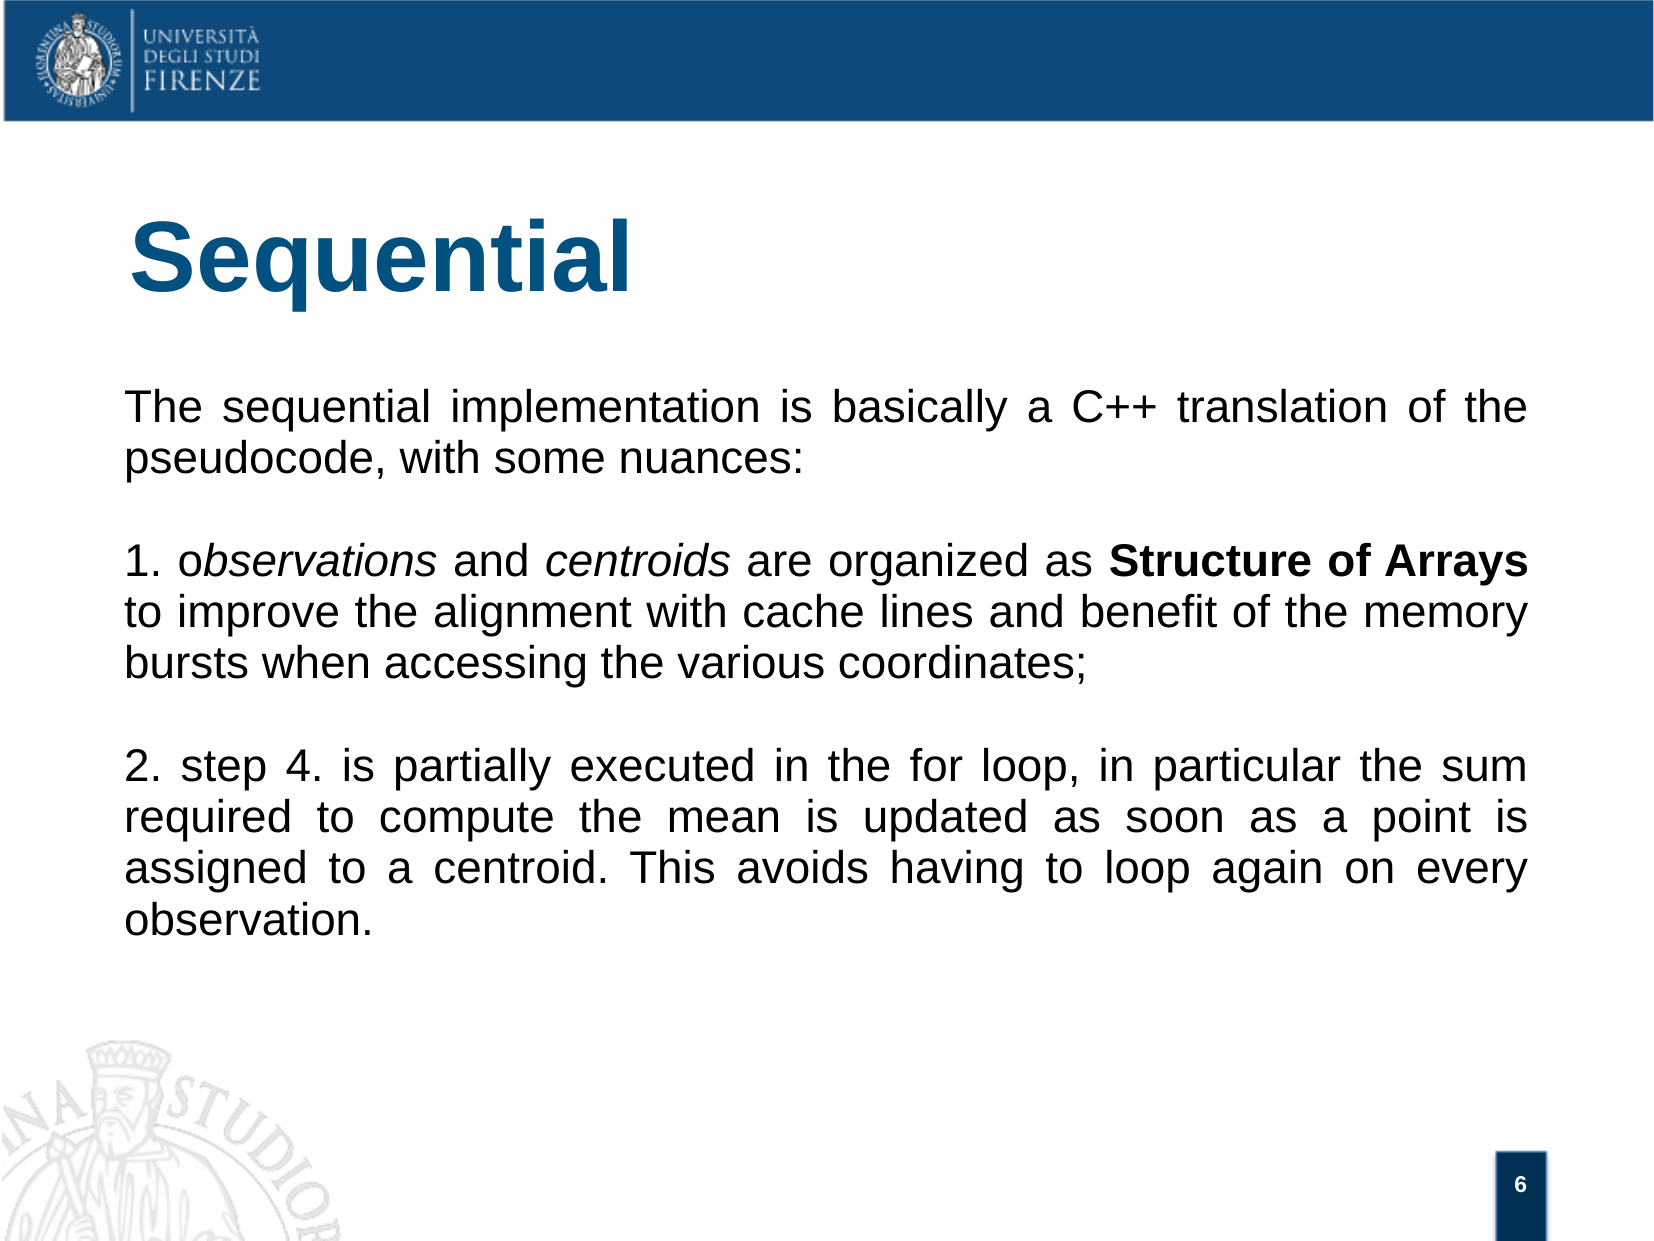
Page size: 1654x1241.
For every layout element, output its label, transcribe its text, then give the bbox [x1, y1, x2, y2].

picture [2, 0, 1654, 1241]
text_box Sequential [129, 134, 993, 323]
text_box 6 [1505, 1160, 1536, 1208]
text_box The sequential implementation is basically a C++ translation of the pseudocode, with some nuances: observations and centroids are organized as Structure of Arrays to improve the alignment with cache lines and benefit of the memory bursts when accessing the various coordinates; step 4. is partially executed in the for loop, in particular the sum required to compute the mean is updated as soon as a point is assigned to a centroid. This avoids having to loop again on every observation. [124, 381, 1530, 945]
